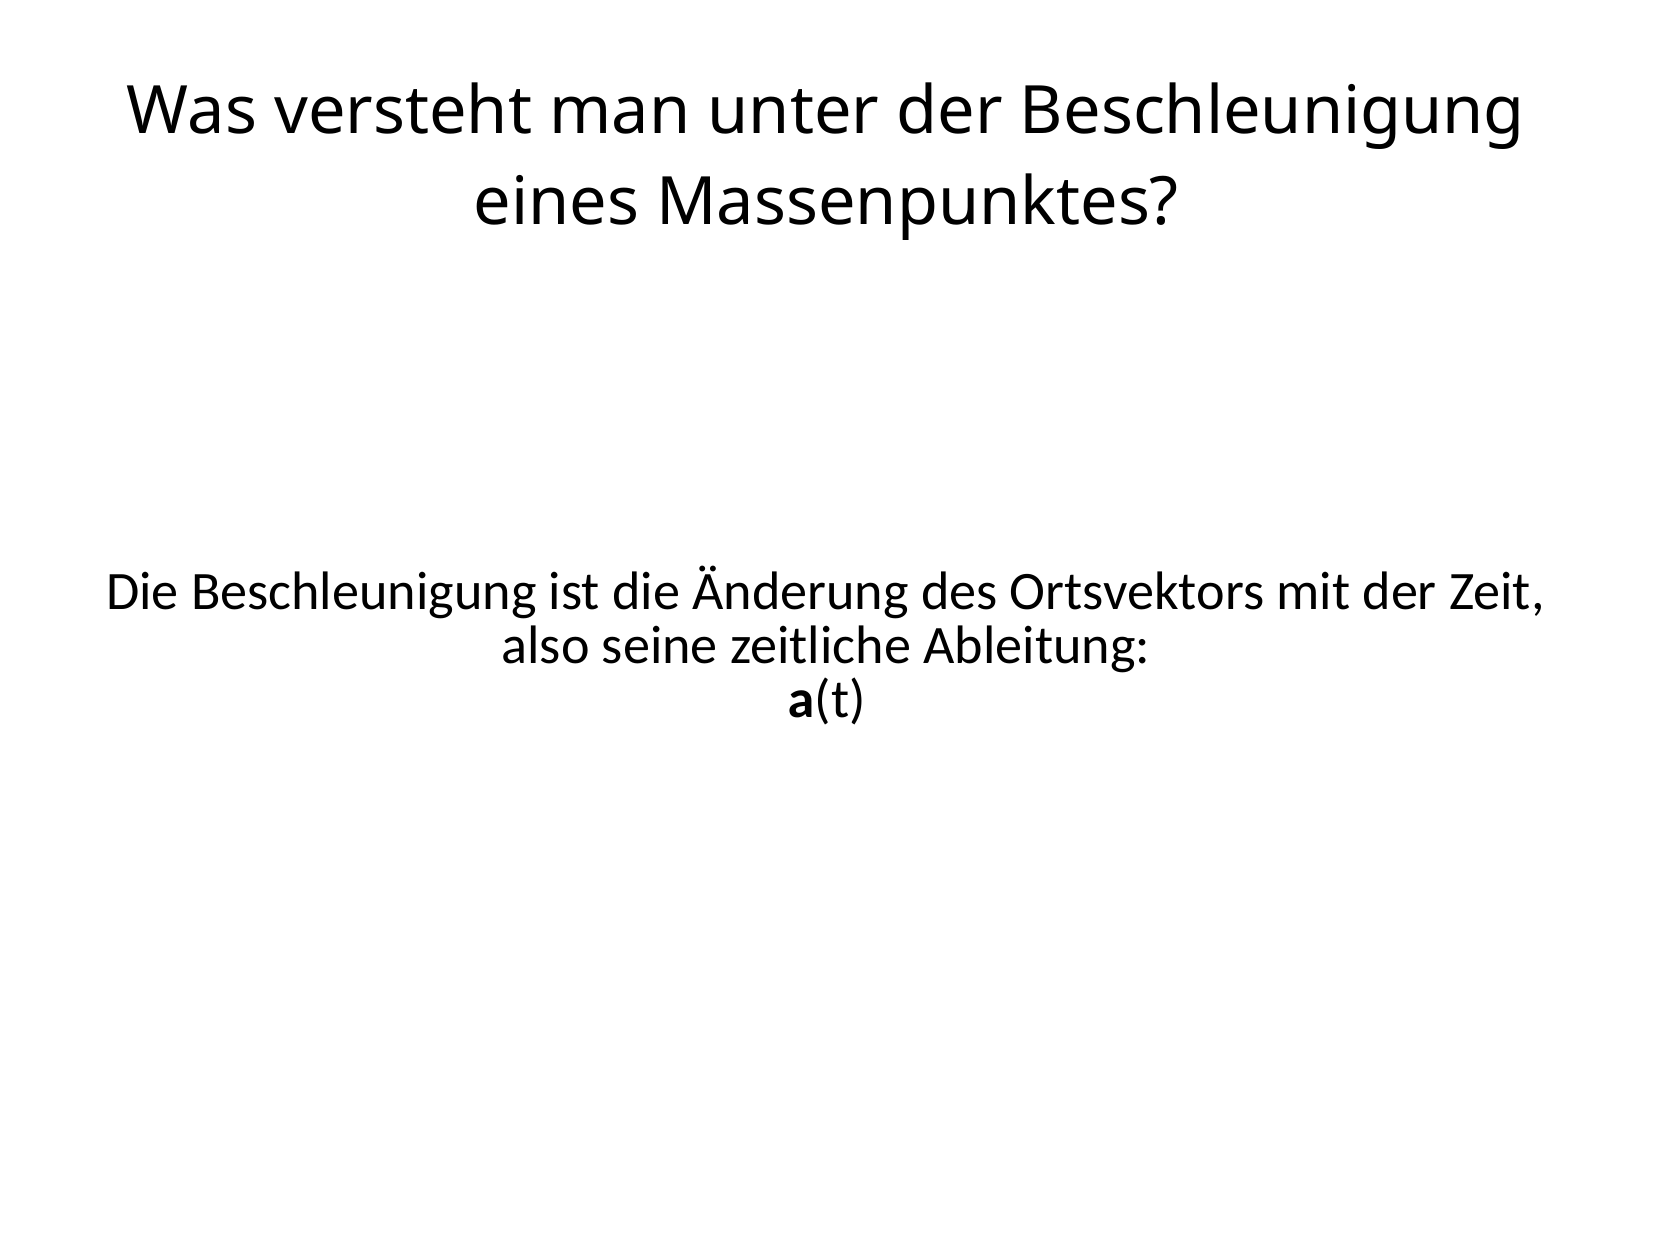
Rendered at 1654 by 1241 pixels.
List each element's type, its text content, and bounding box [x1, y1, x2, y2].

subtitle Die Beschleunigung ist die Änderung des Ortsvektors mit der Zeit, also seine zeitliche Ableitung: a(t) [82, 290, 1571, 1010]
title Was versteht man unter der Beschleunigung eines Massenpunktes? [82, 49, 1571, 257]
